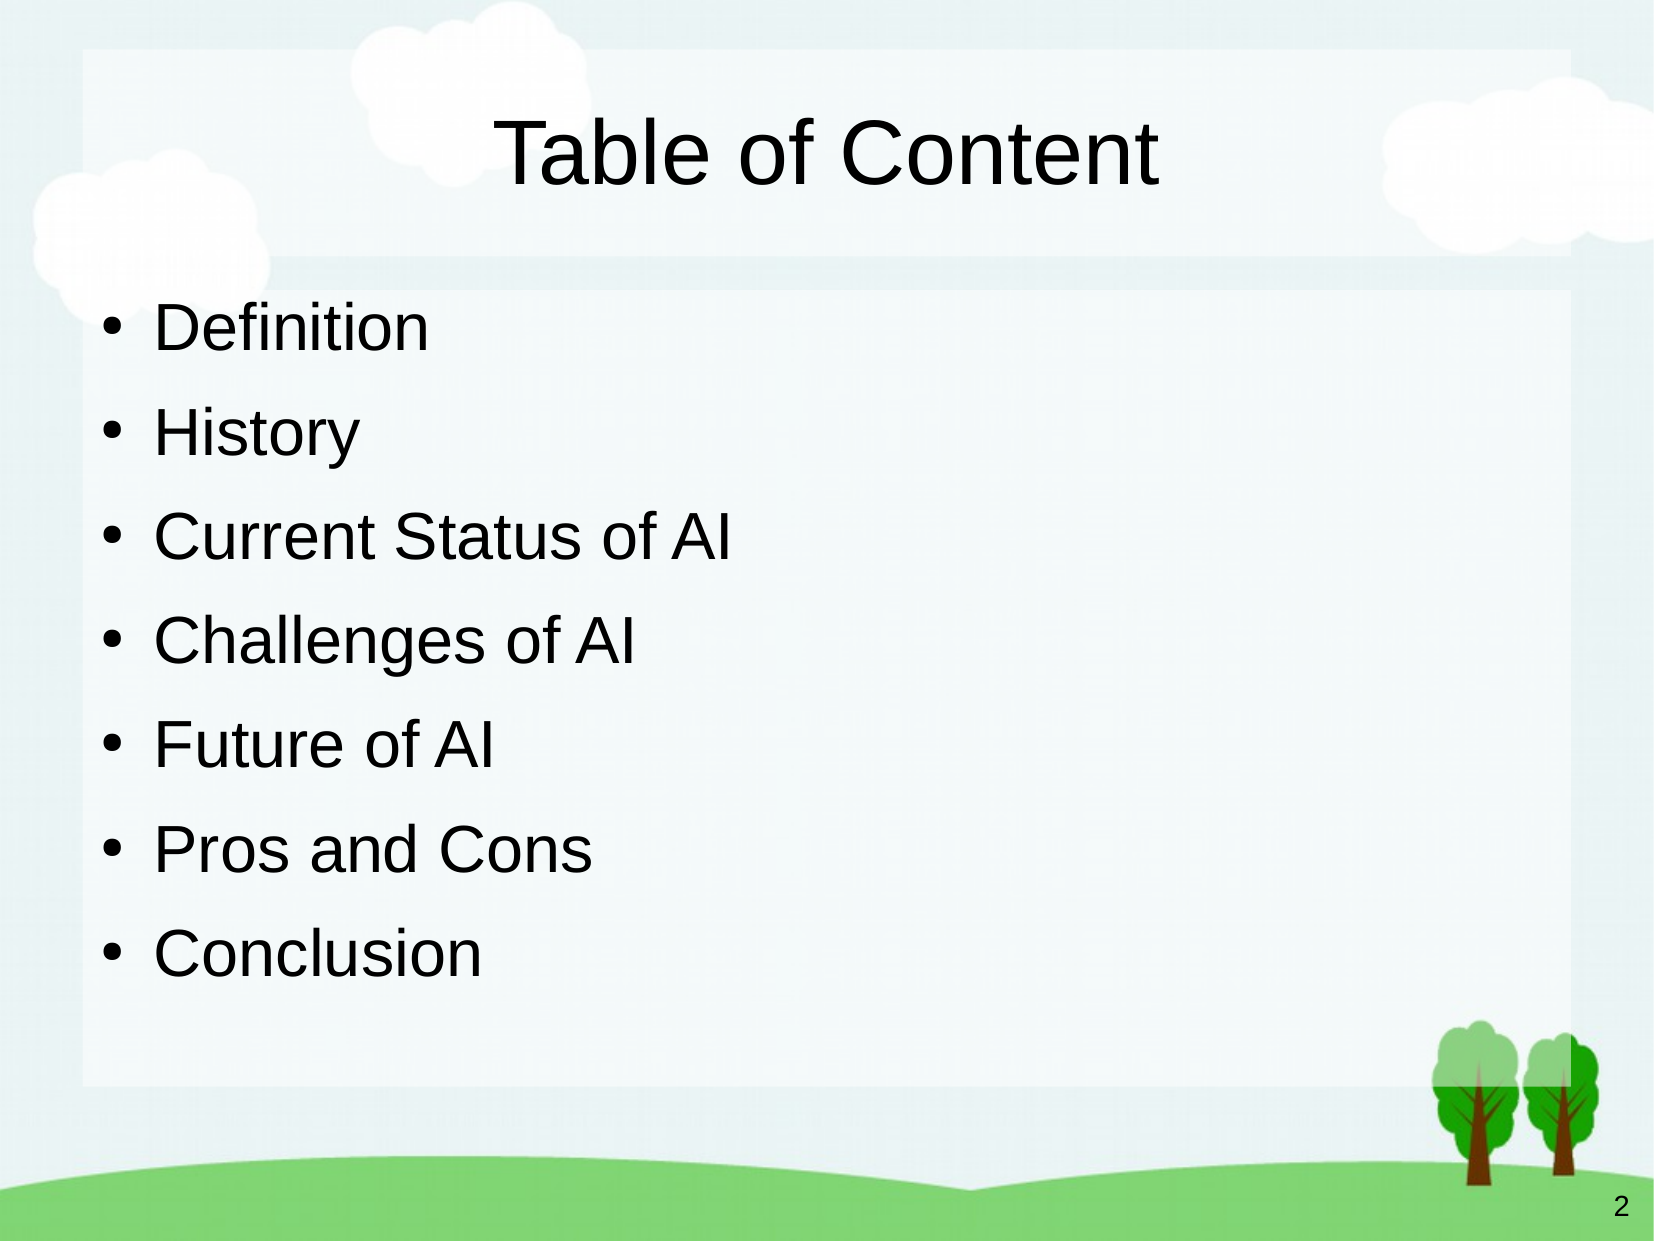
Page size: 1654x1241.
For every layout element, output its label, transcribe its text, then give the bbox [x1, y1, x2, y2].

picture [0, 0, 1654, 1241]
title Table of Content [82, 49, 1571, 257]
list Definition History Current Status of AI Challenges of AI Future of AI Pros and Cons Conclusion [82, 290, 1571, 1087]
